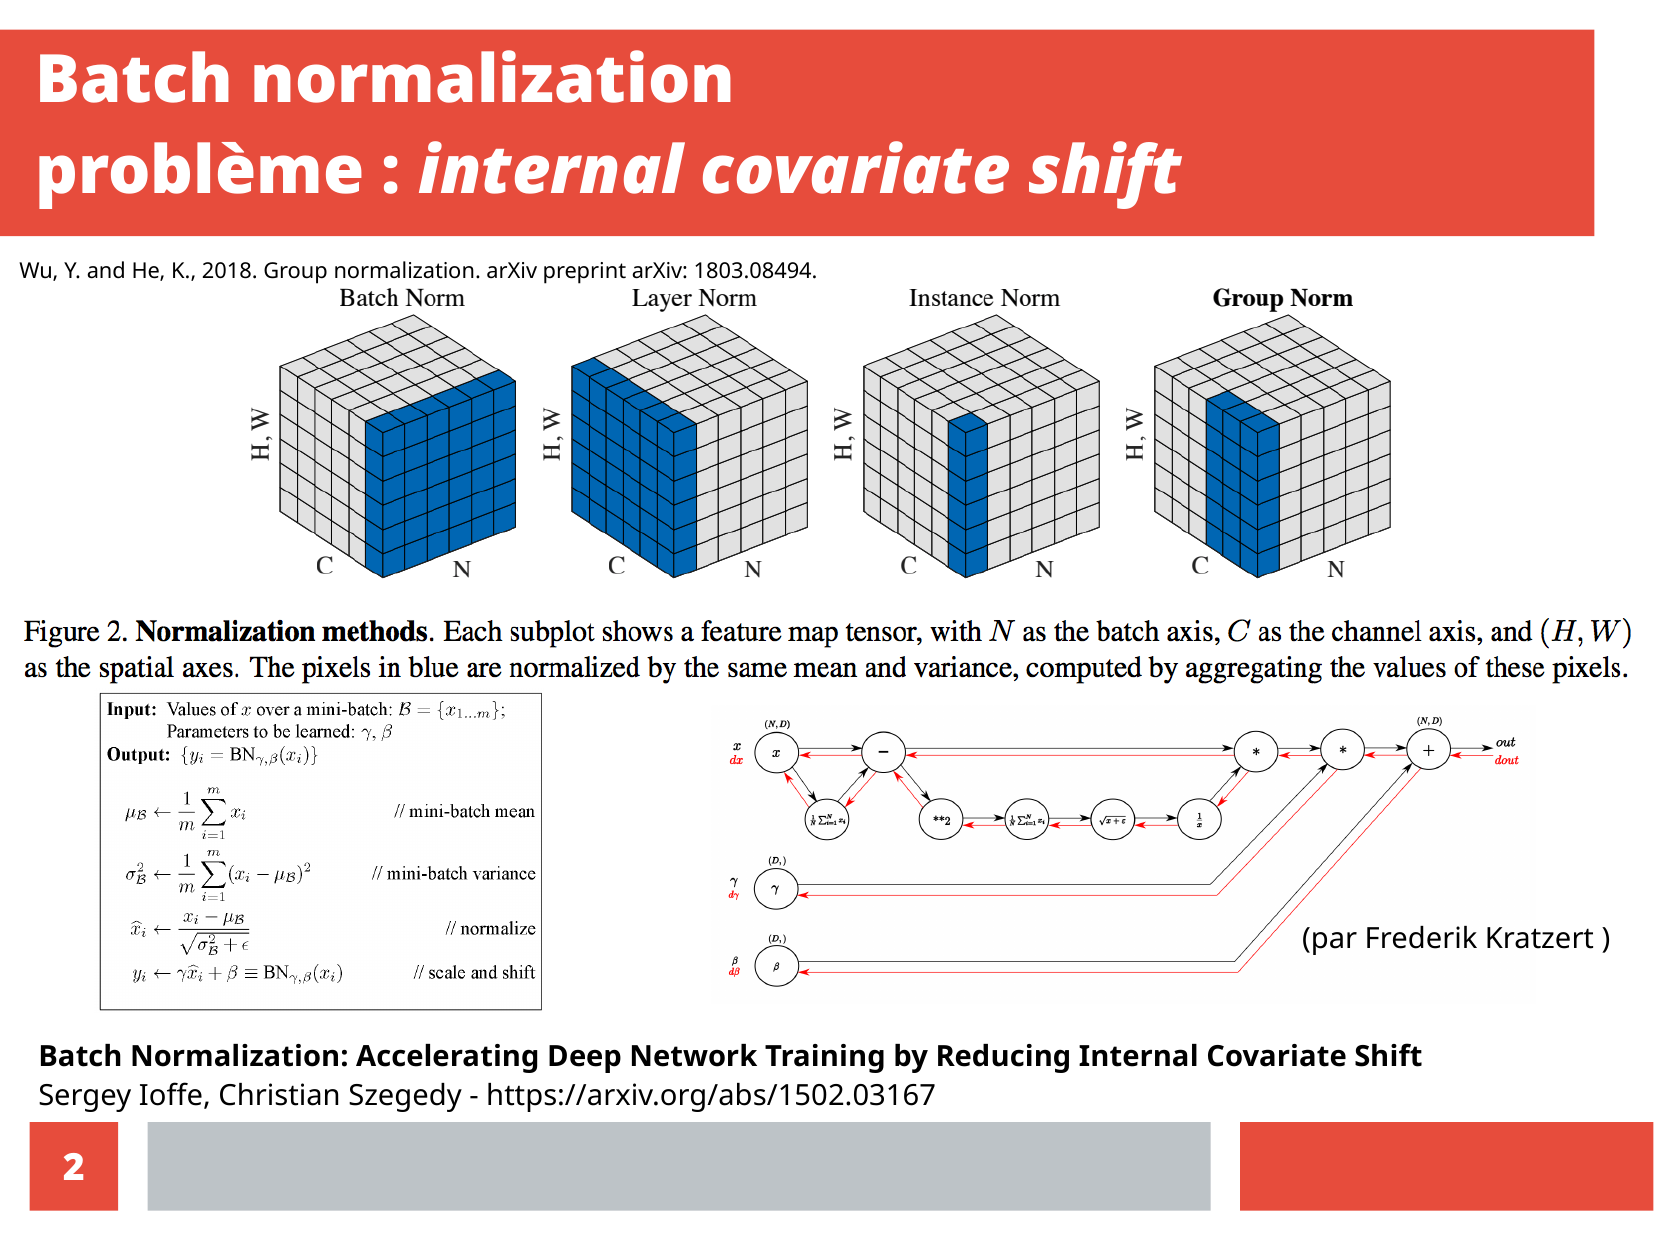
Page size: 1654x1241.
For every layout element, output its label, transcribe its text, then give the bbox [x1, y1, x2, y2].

picture [0, 246, 1654, 1013]
text_box Batch Normalization: Accelerating Deep Network Training by Reducing Internal Covariate Shift Sergey Ioffe, Christian Szegedy - https://arxiv.org/abs/1502.03167 [23, 1027, 1654, 1173]
text_box (par Frederik Kratzert ) [1287, 909, 1654, 993]
picture [711, 705, 1536, 1004]
text_box Wu, Y. and He, K., 2018. Group normalization. arXiv preprint arXiv: 1803.08494. [4, 247, 1111, 314]
title Batch normalization problème : internal covariate shift [35, 0, 1560, 213]
